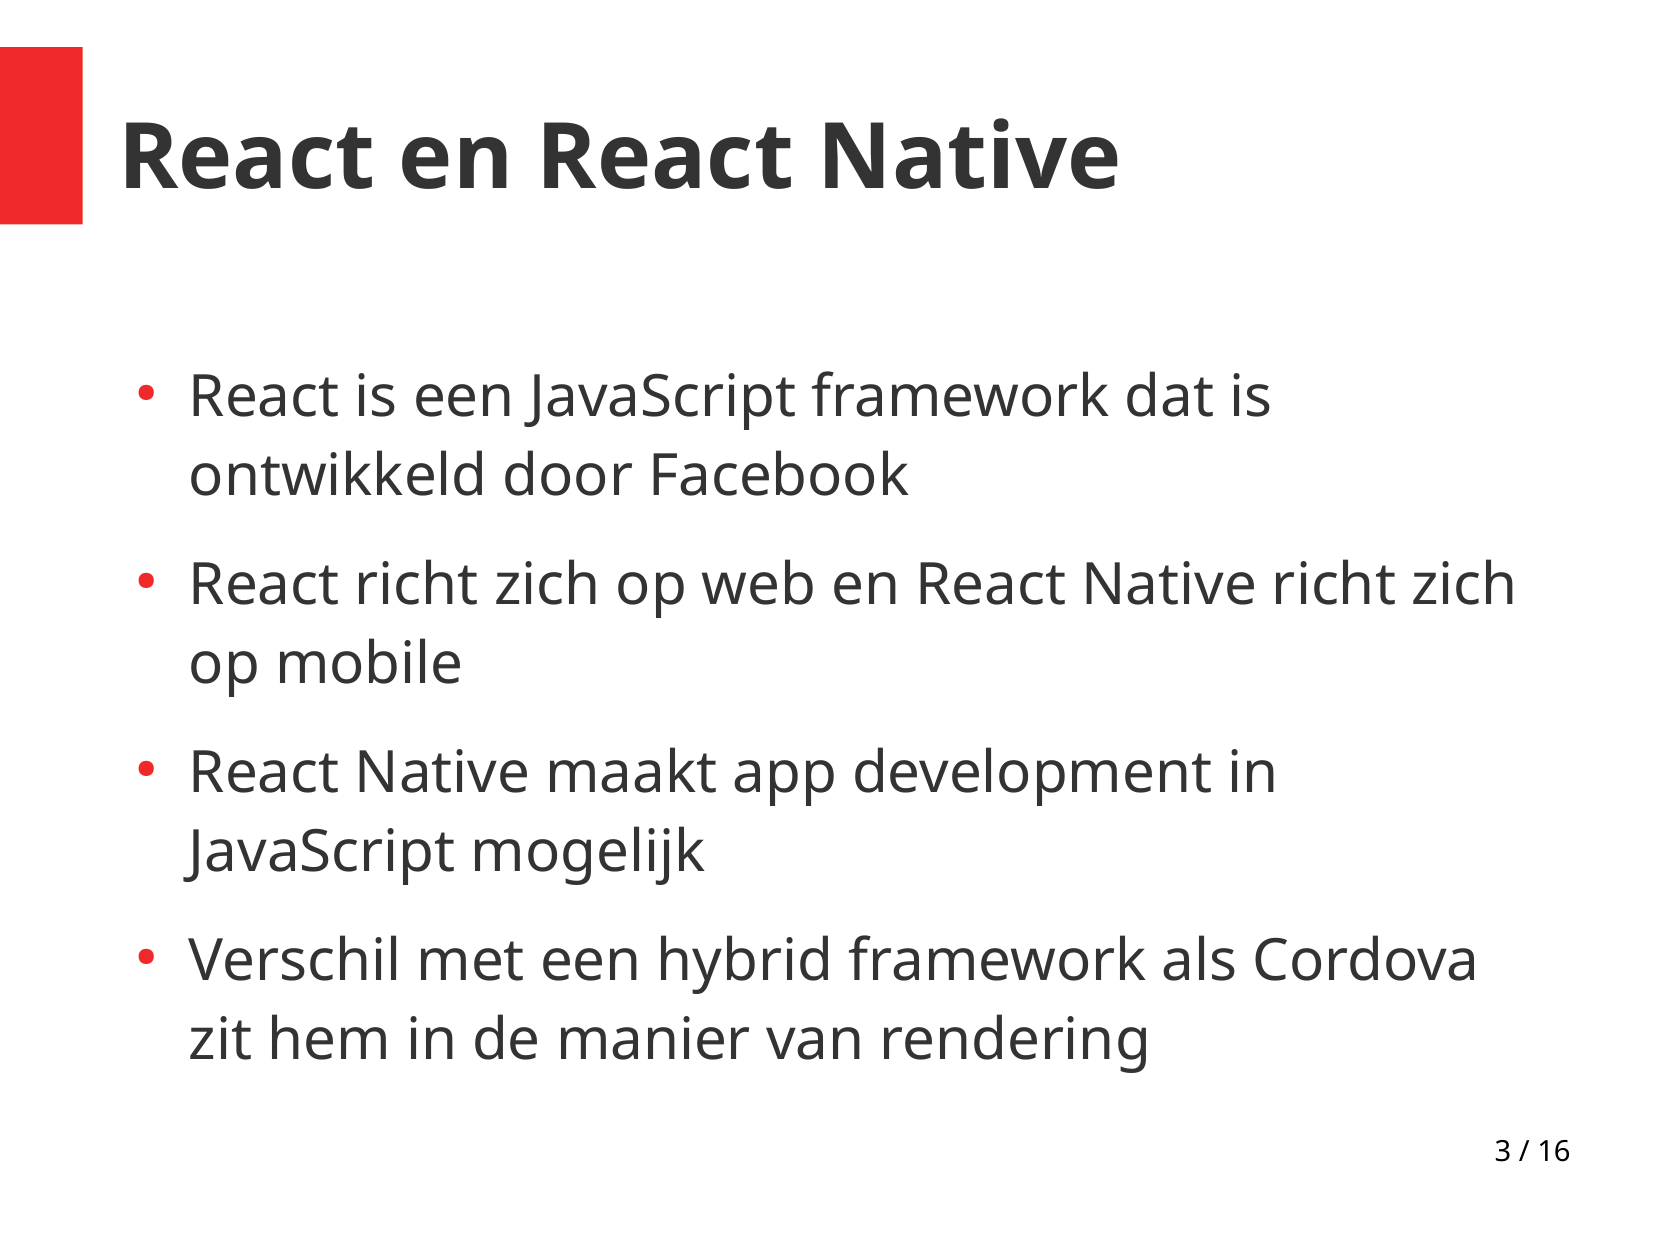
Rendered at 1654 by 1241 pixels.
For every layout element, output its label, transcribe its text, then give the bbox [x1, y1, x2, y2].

list React is een JavaScript framework dat is ontwikkeld door Facebook React richt zich op web en React Native richt zich op mobile React Native maakt app development in JavaScript mogelijk Verschil met een hybrid framework als Cordova zit hem in de manier van rendering [118, 354, 1536, 1074]
title React en React Native [118, 49, 1571, 257]
